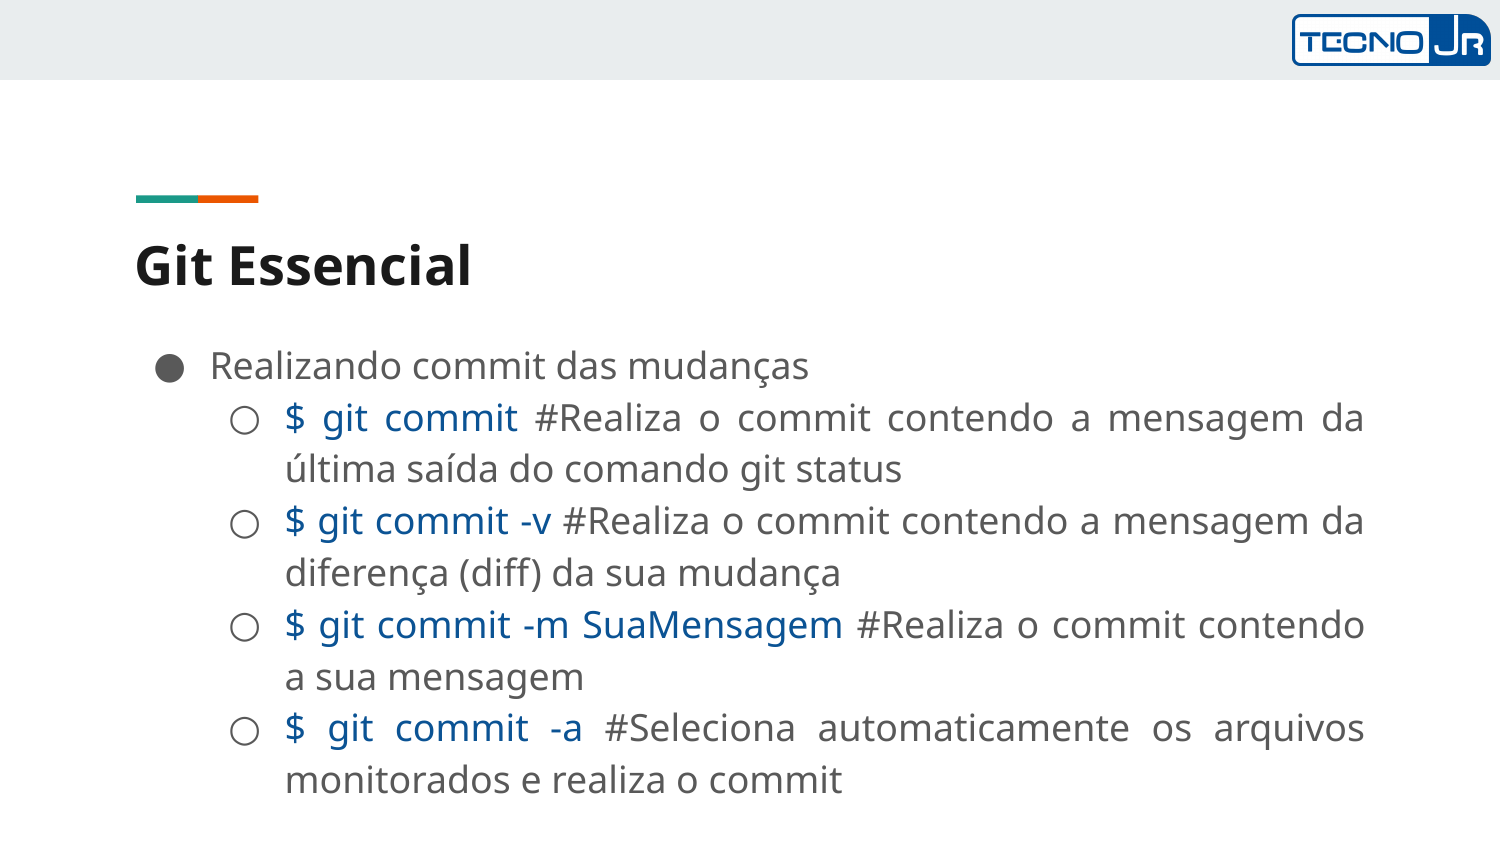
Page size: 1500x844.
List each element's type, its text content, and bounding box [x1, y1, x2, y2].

list Realizando commit das mudanças $ git commit #Realiza o commit contendo a mensagem da última saída do comando git status $ git commit -v #Realiza o commit contendo a mensagem da diferença (diff) da sua mudança $ git commit -m SuaMensagem #Realiza o commit contendo a sua mensagem $ git commit -a #Seleciona automaticamente os arquivos monitorados e realiza o commit [119, 341, 1381, 796]
title Git Essencial [119, 216, 1381, 305]
picture [1292, 14, 1491, 66]
